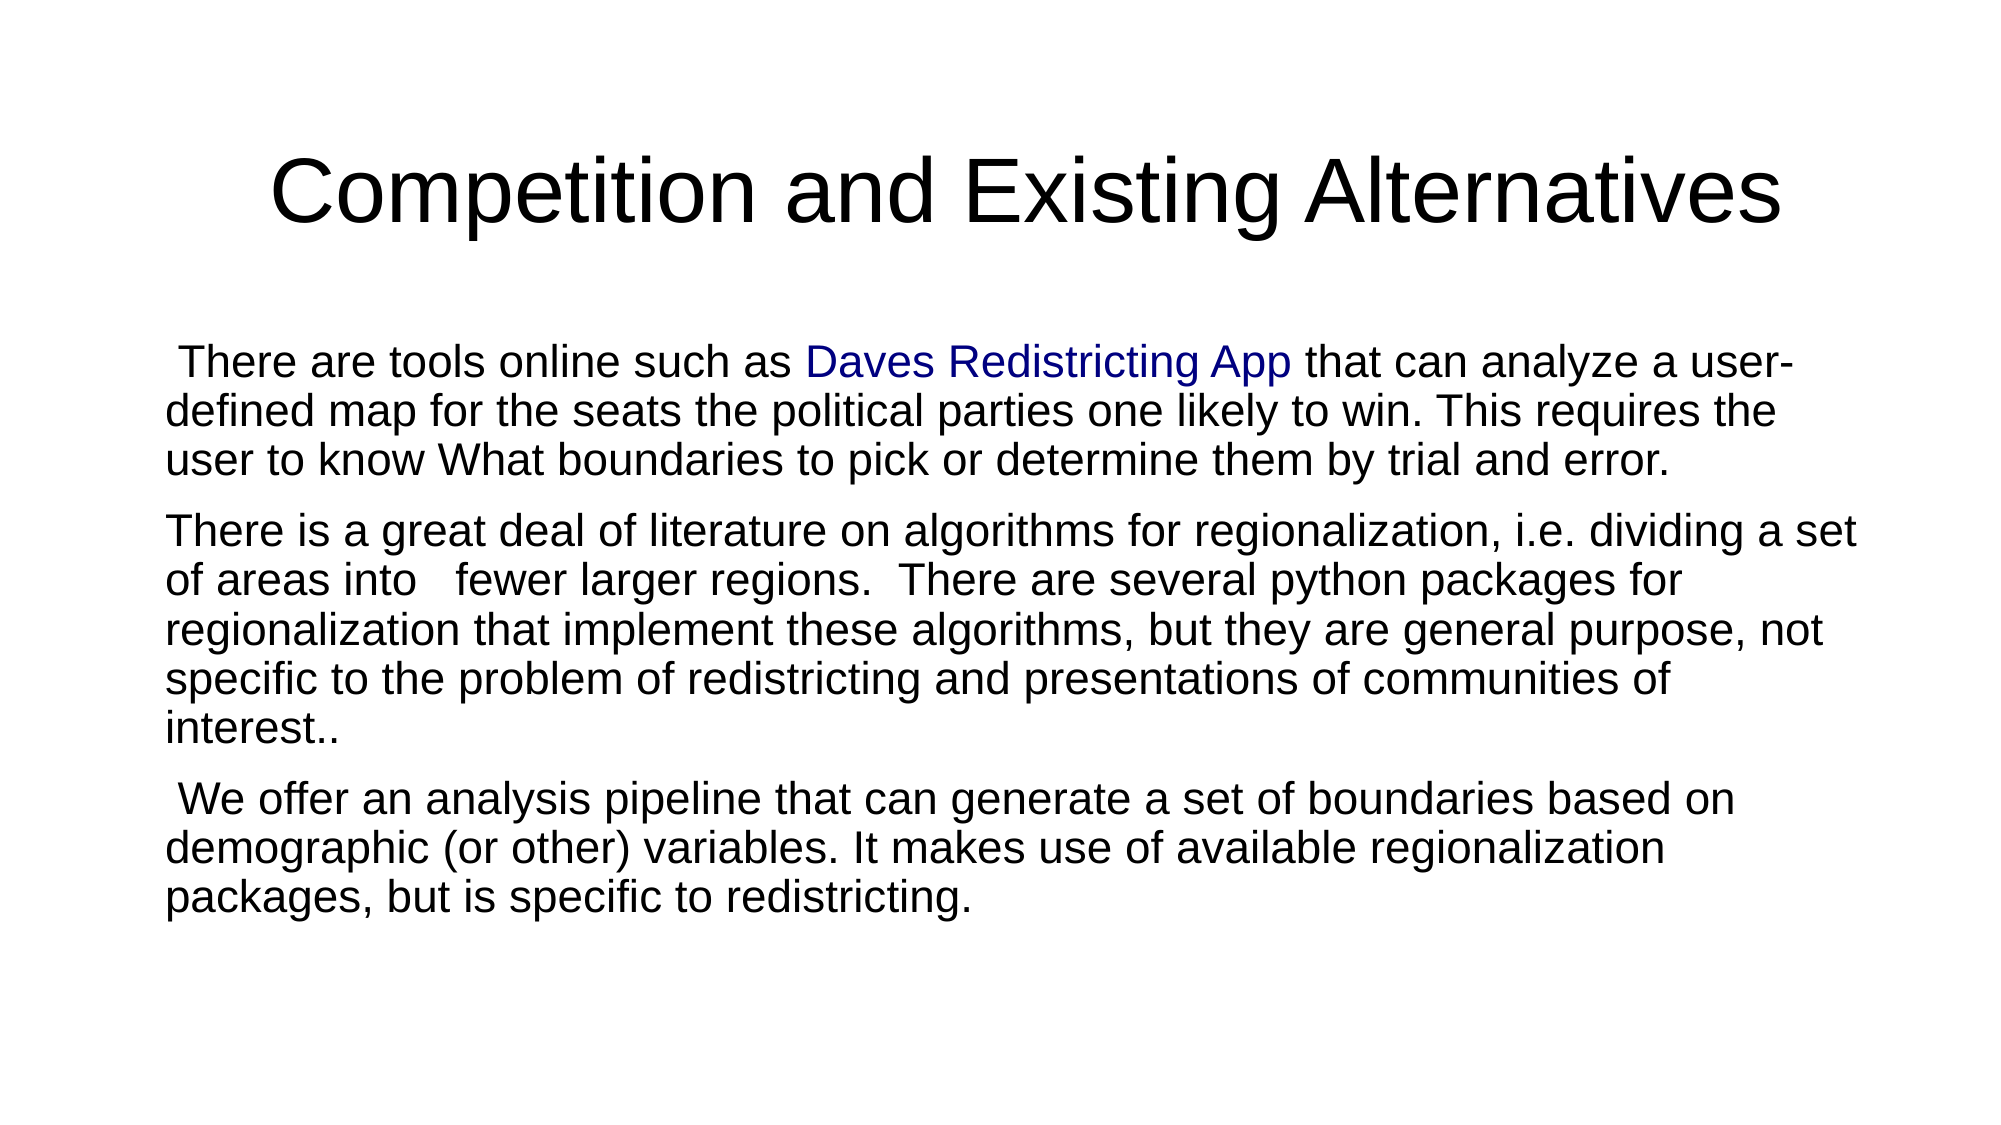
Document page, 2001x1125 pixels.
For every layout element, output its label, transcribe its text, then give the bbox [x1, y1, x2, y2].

list There are tools online such as Daves Redistricting App that can analyze a user-defined map for the seats the political parties one likely to win. This requires the user to know What boundaries to pick or determine them by trial and error. There is a great deal of literature on algorithms for regionalization, i.e. dividing a set of areas into fewer larger regions. There are several python packages for regionalization that implement these algorithms, but they are general purpose, not specific to the problem of redistricting and presentations of communities of interest.. We offer an analysis pipeline that can generate a set of boundaries based on demographic (or other) variables. It makes use of available regionalization packages, but is specific to redistricting. [150, 329, 1875, 1066]
title Competition and Existing Alternatives [165, 100, 1891, 271]
